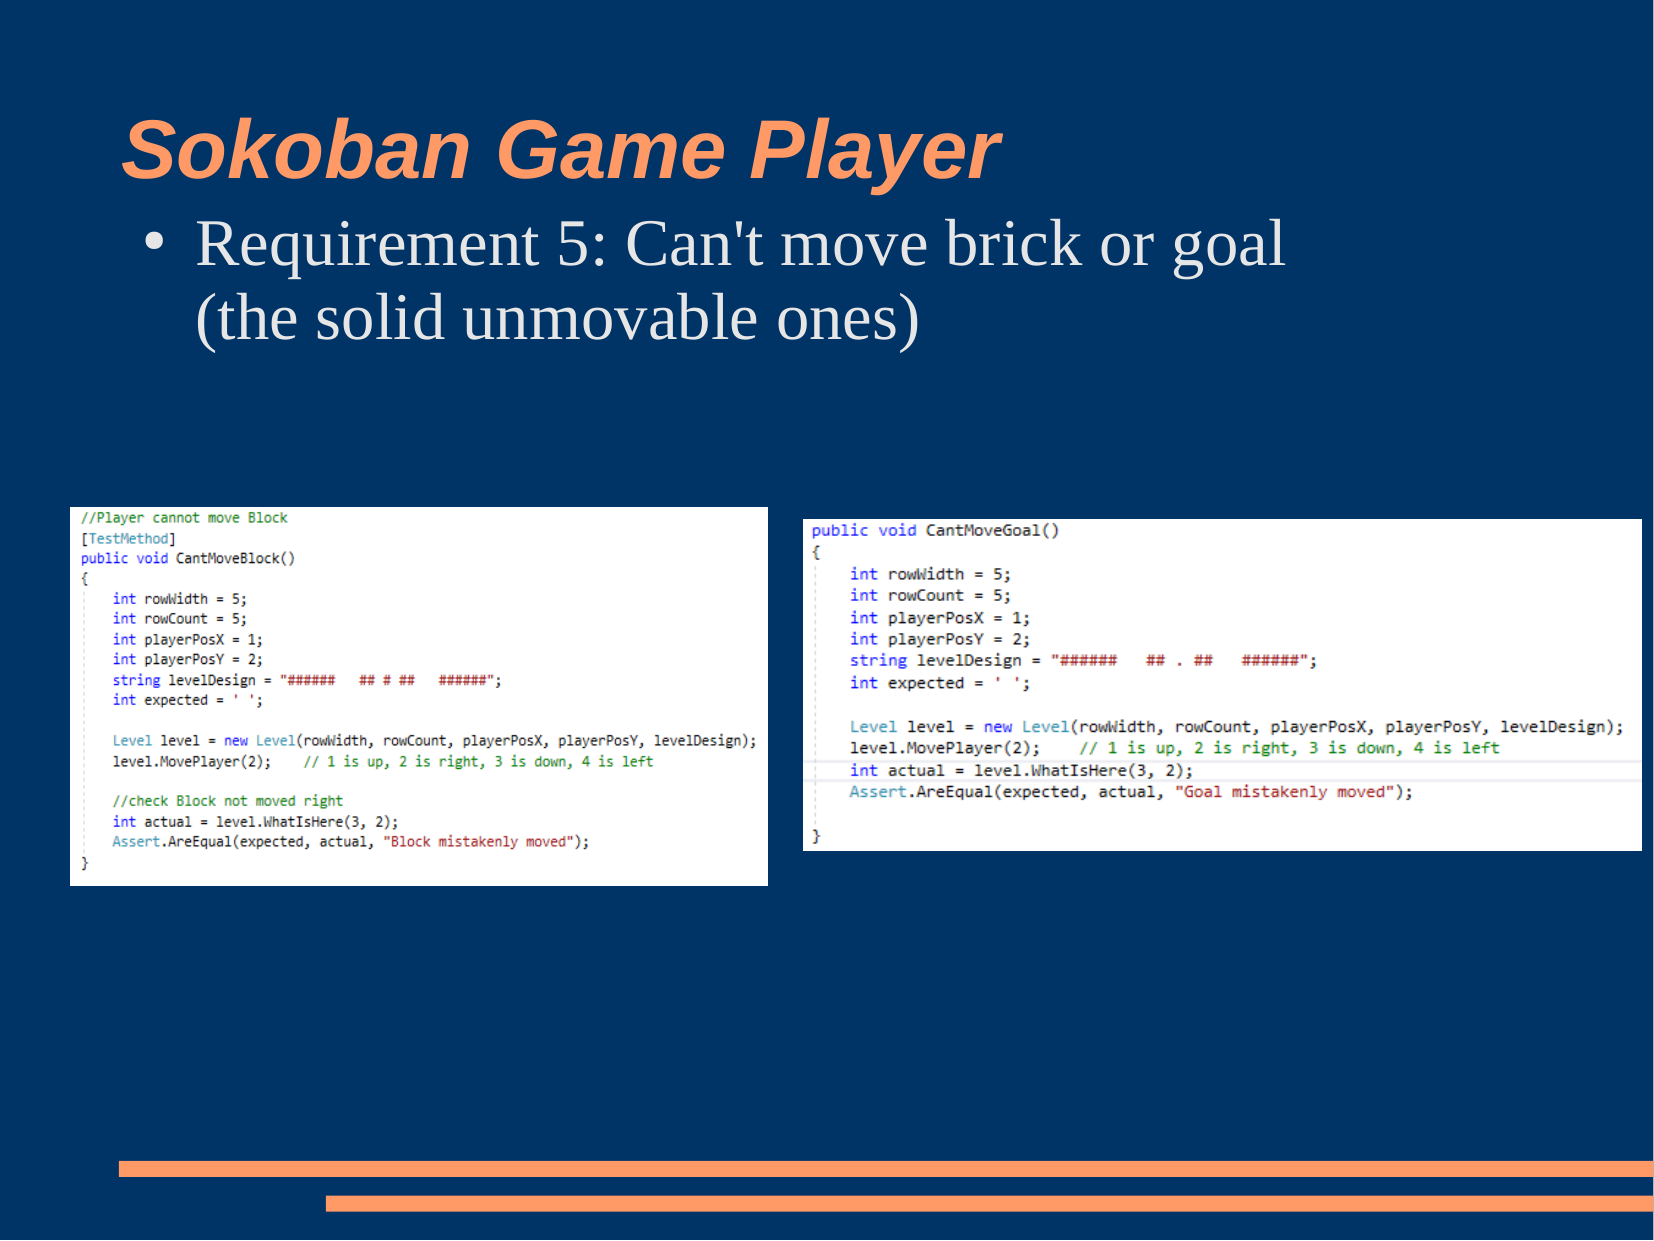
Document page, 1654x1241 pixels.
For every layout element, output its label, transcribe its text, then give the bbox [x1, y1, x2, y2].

picture [70, 507, 768, 886]
list Requirement 5: Can't move brick or goal (the solid unmovable ones) [106, 205, 1546, 1016]
title Sokoban Game Player [121, 46, 1534, 205]
picture [803, 519, 1642, 851]
